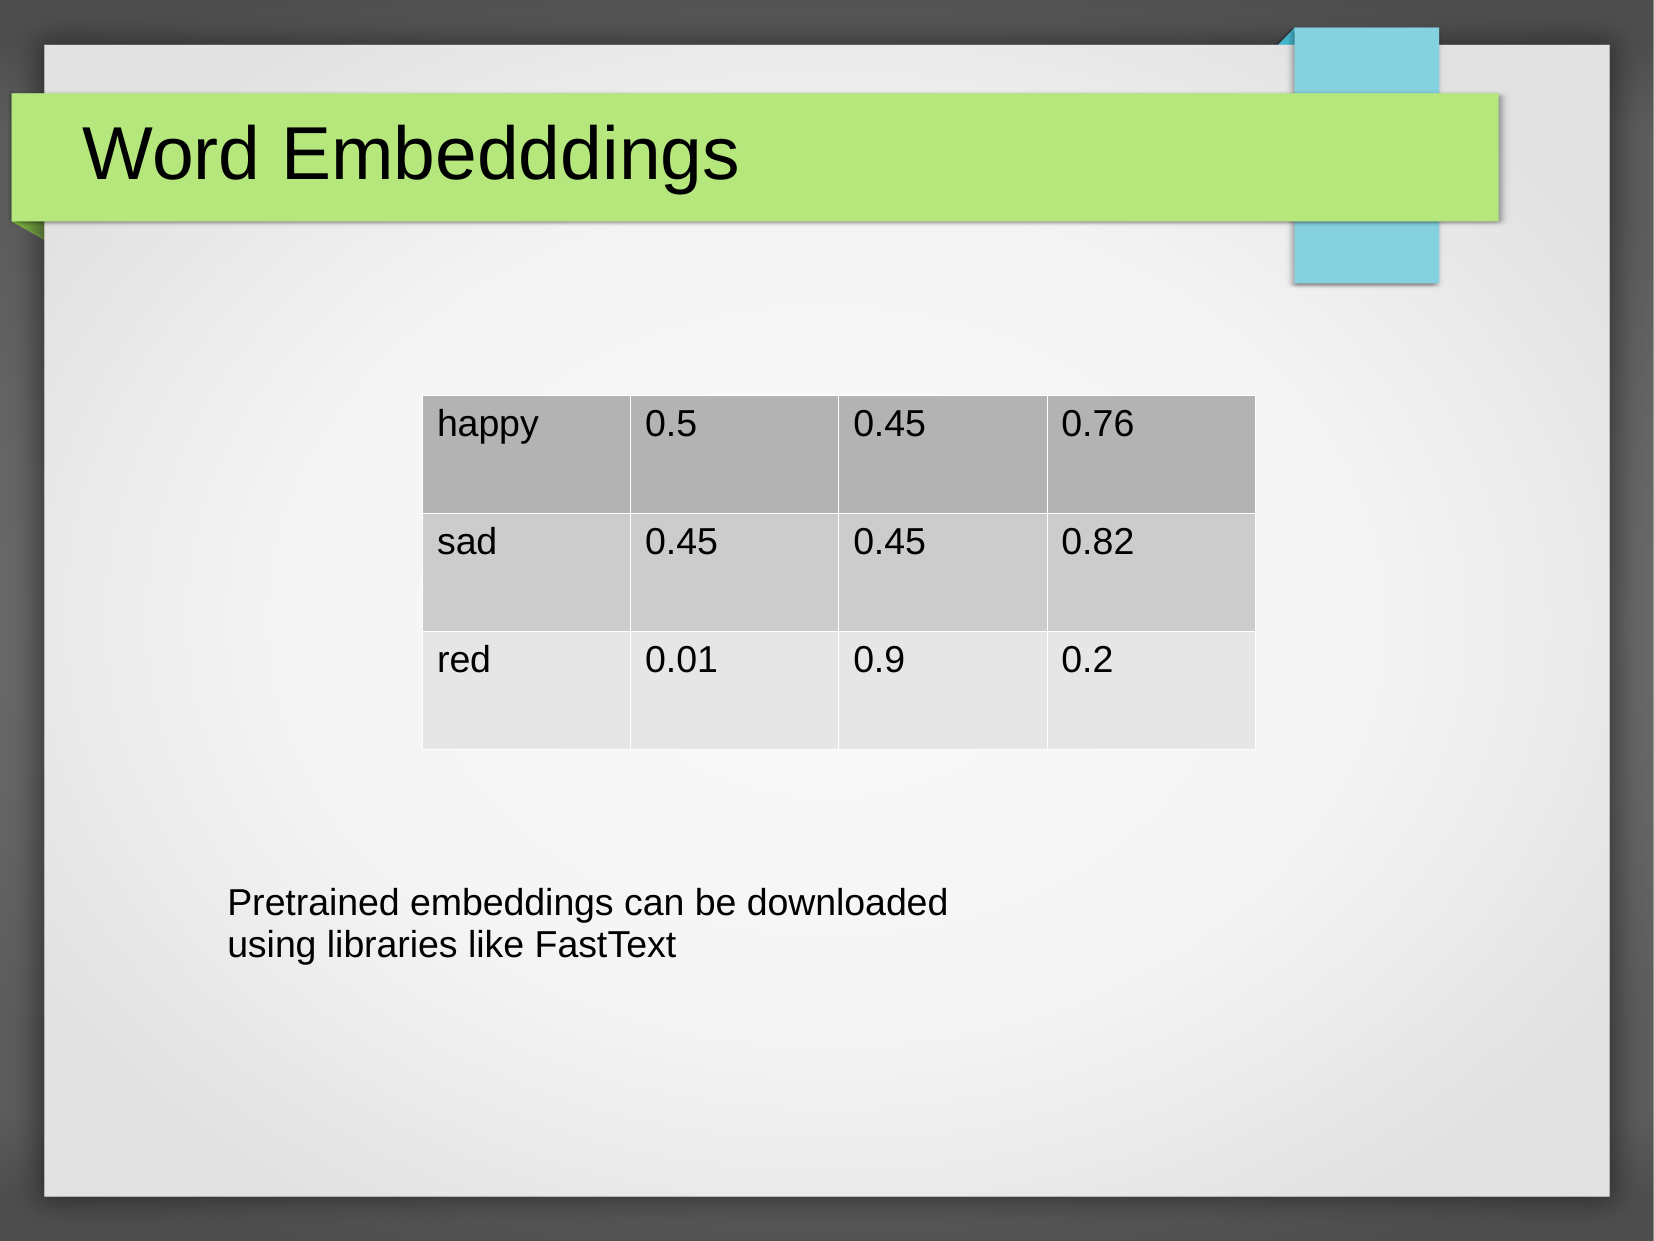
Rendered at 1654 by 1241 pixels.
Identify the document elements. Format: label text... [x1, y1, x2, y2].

table_cell 0.9 [839, 632, 1047, 749]
table_cell 0.2 [1048, 632, 1255, 749]
table_header 0.45 [839, 396, 1047, 513]
title Word Embedddings [82, 94, 1264, 213]
table_cell sad [423, 514, 630, 631]
table_cell 0.82 [1048, 514, 1255, 631]
table_header 0.5 [631, 396, 838, 513]
table_cell red [423, 632, 630, 749]
table_cell 0.01 [631, 632, 838, 749]
table_cell 0.45 [839, 514, 1047, 631]
table_header happy [423, 396, 630, 513]
text_box Pretrained embeddings can be downloaded using libraries like FastText [212, 874, 981, 973]
table_header 0.76 [1048, 396, 1255, 513]
picture [0, 0, 1654, 1241]
table_cell 0.45 [631, 514, 838, 631]
